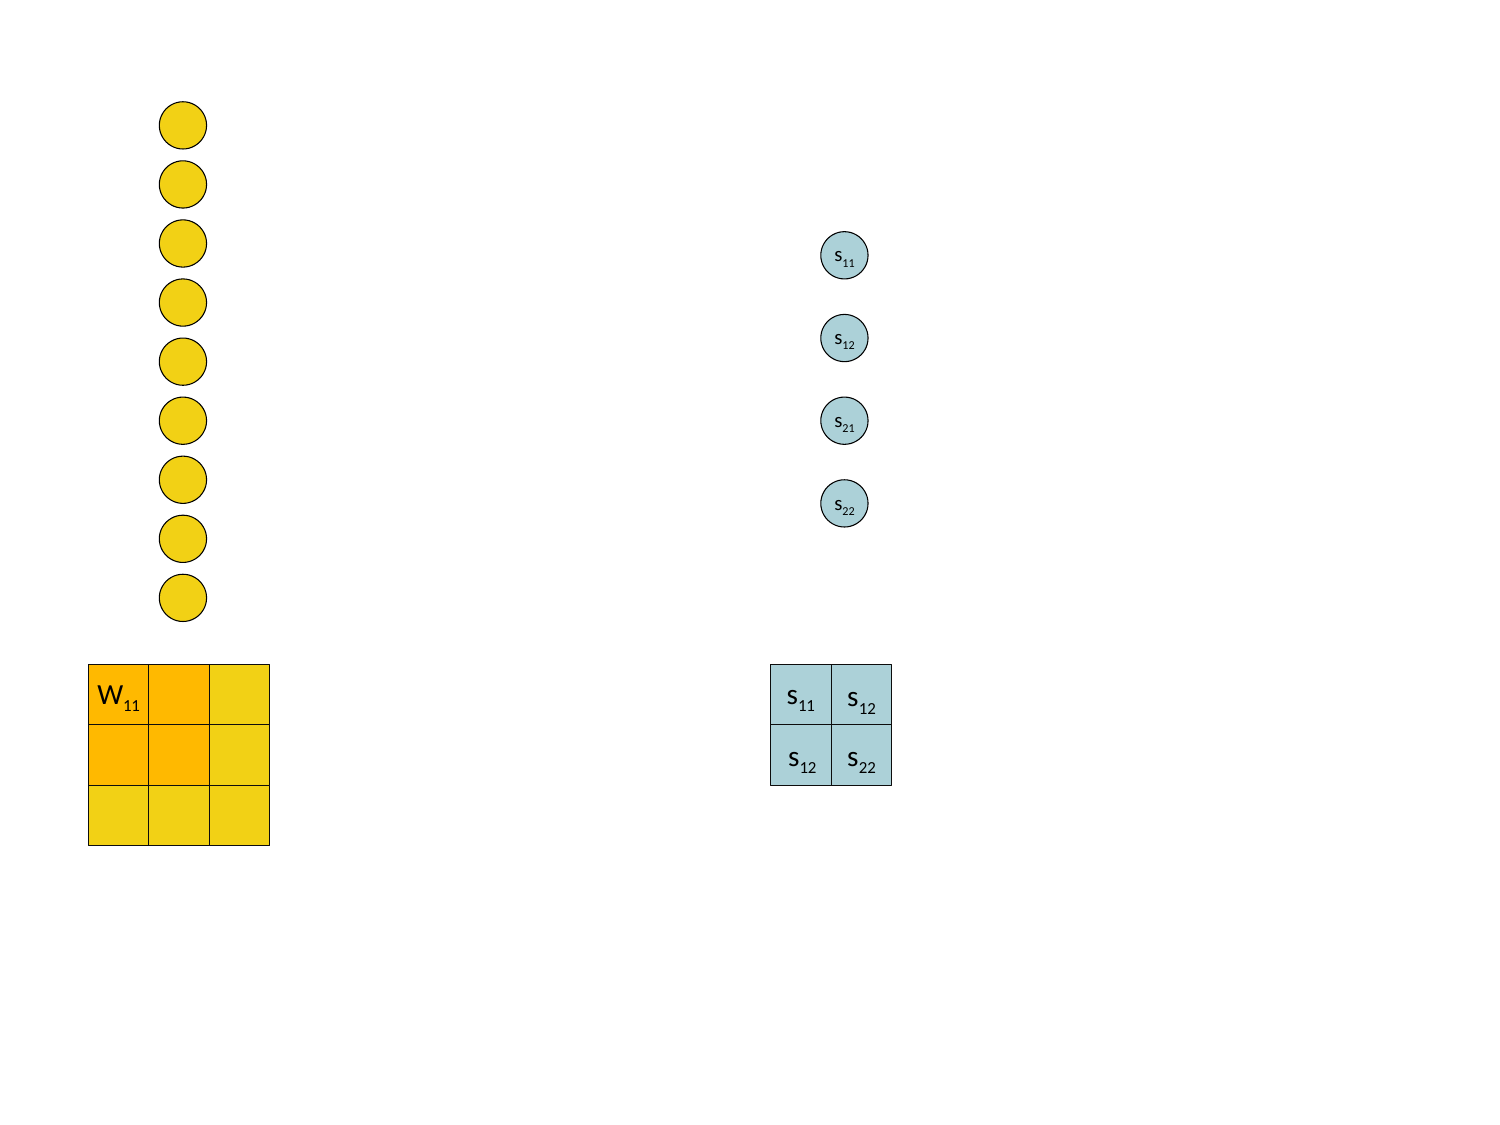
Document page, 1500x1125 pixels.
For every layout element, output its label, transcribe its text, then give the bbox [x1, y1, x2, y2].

text_box s12 [820, 314, 869, 362]
text_box [159, 456, 207, 504]
text_box [159, 160, 207, 209]
text_box s22 [820, 479, 869, 528]
text_box [159, 219, 207, 268]
text_box s12 [770, 724, 831, 786]
text_box s12 [831, 664, 892, 724]
text_box s22 [831, 724, 892, 786]
text_box s21 [820, 397, 869, 445]
text_box [159, 338, 207, 386]
text_box [159, 101, 207, 149]
text_box [159, 574, 207, 622]
text_box [88, 664, 270, 846]
text_box W11 [88, 664, 148, 724]
text_box [159, 397, 207, 445]
text_box [159, 278, 207, 327]
text_box s11 [820, 231, 869, 279]
text_box [159, 515, 207, 563]
text_box s11 [770, 664, 831, 724]
